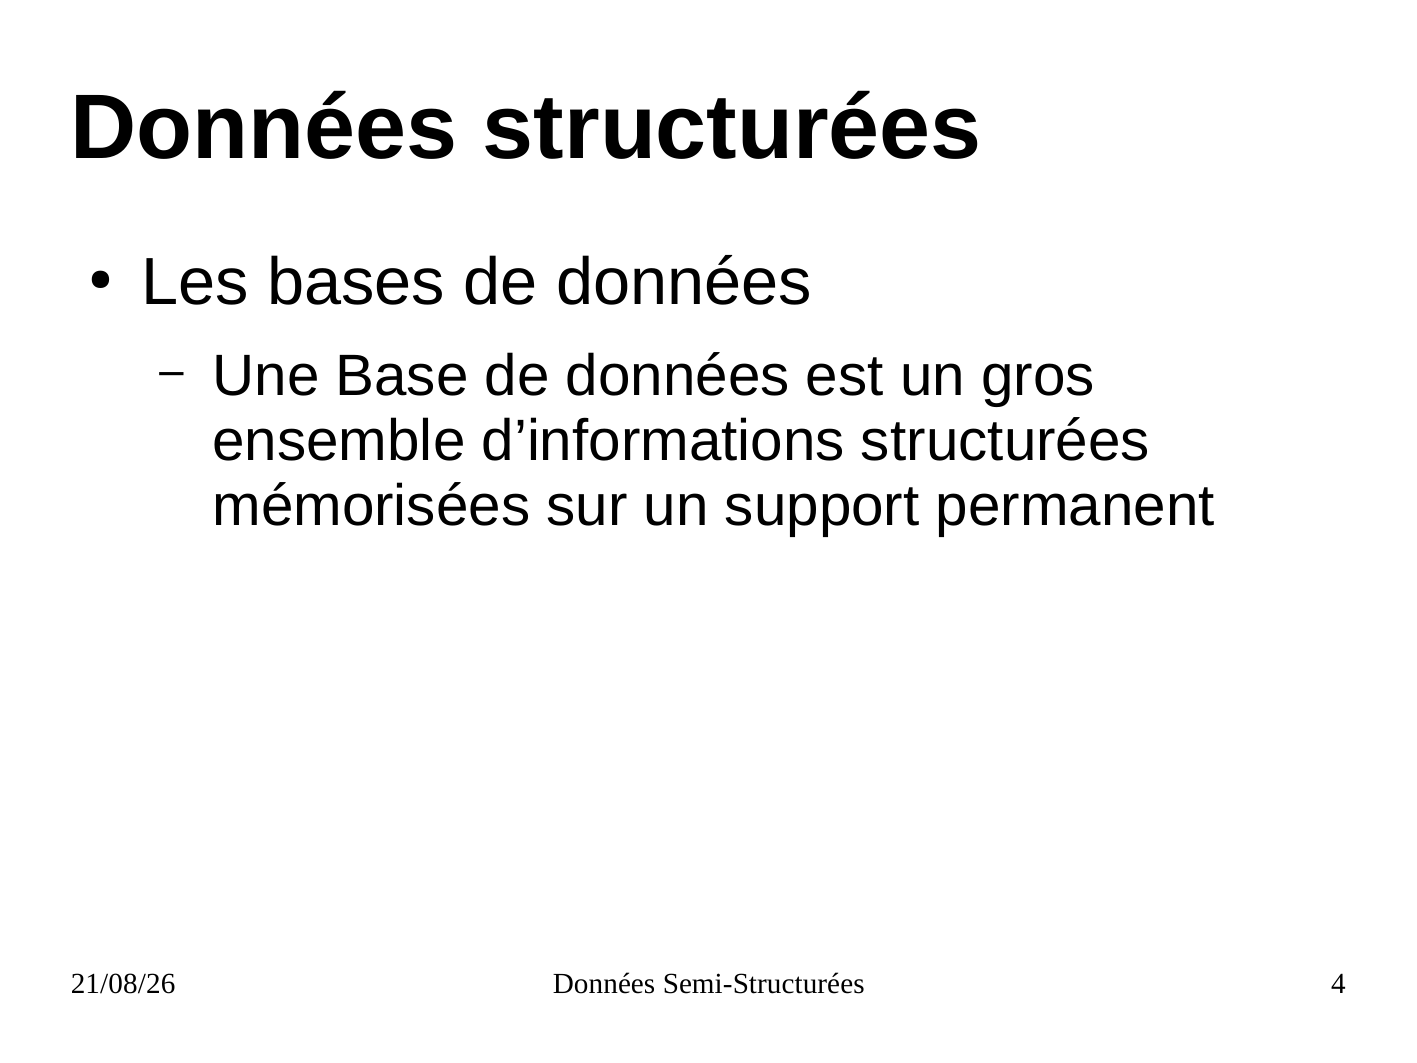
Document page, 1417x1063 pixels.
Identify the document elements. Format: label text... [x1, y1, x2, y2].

title Données structurées [70, 42, 1346, 212]
list Les bases de données Une Base de données est un gros ensemble d’informations structurées mémorisées sur un support permanent [70, 244, 1346, 925]
